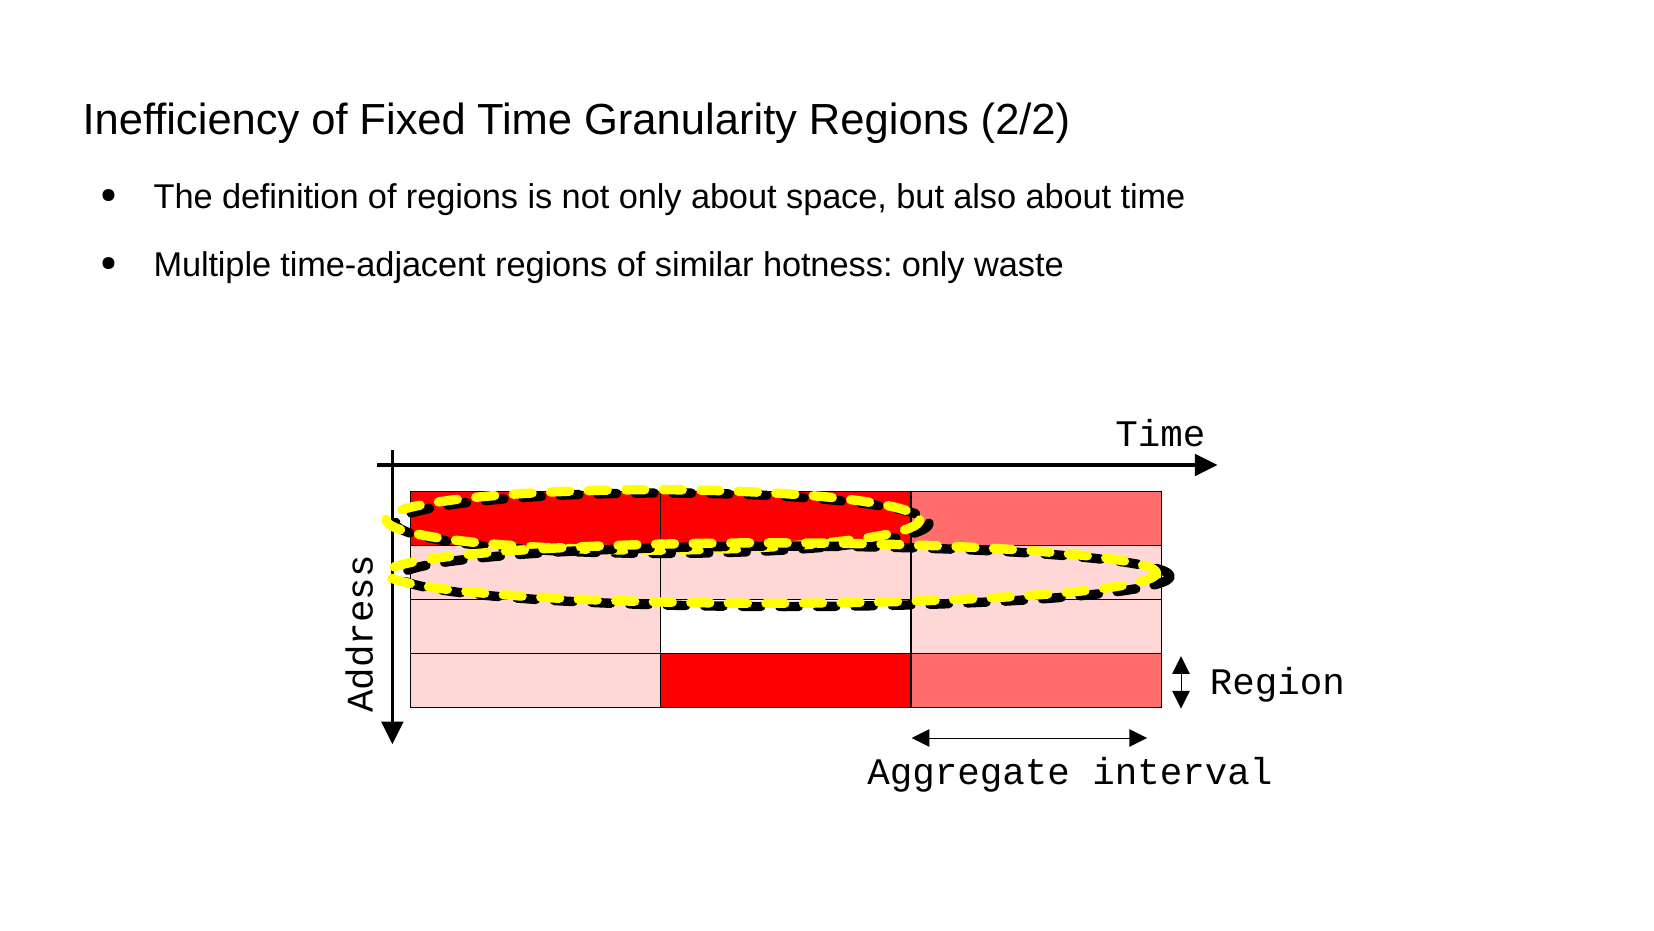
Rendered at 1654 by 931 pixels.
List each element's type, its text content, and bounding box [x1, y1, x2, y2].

table_cell [411, 554, 660, 599]
table_header [912, 492, 1161, 545]
text_box Region [1195, 656, 1360, 714]
table_header [661, 494, 910, 543]
table_cell [912, 654, 1161, 707]
table_header [411, 492, 660, 545]
table_cell [912, 600, 1161, 653]
table_cell [661, 607, 910, 653]
text_box Address [333, 525, 434, 728]
list The definition of regions is not only about space, but also about time Multiple time-adjacent regions of similar hotness: only waste [82, 177, 1571, 833]
table_cell [1045, 546, 1161, 564]
text_box Time [1100, 408, 1221, 466]
table_cell [1101, 585, 1161, 599]
table_cell [661, 654, 910, 707]
table_cell [411, 654, 660, 707]
text_box Aggregate interval [852, 746, 1288, 804]
table_cell [411, 546, 467, 562]
table_header [833, 492, 910, 506]
table_cell [912, 550, 1148, 599]
table_header [411, 536, 436, 545]
table_cell [411, 589, 476, 599]
table_cell [661, 549, 910, 599]
table_cell [411, 600, 660, 653]
title Inefficiency of Fixed Time Granularity Regions (2/2) [82, 81, 1571, 157]
